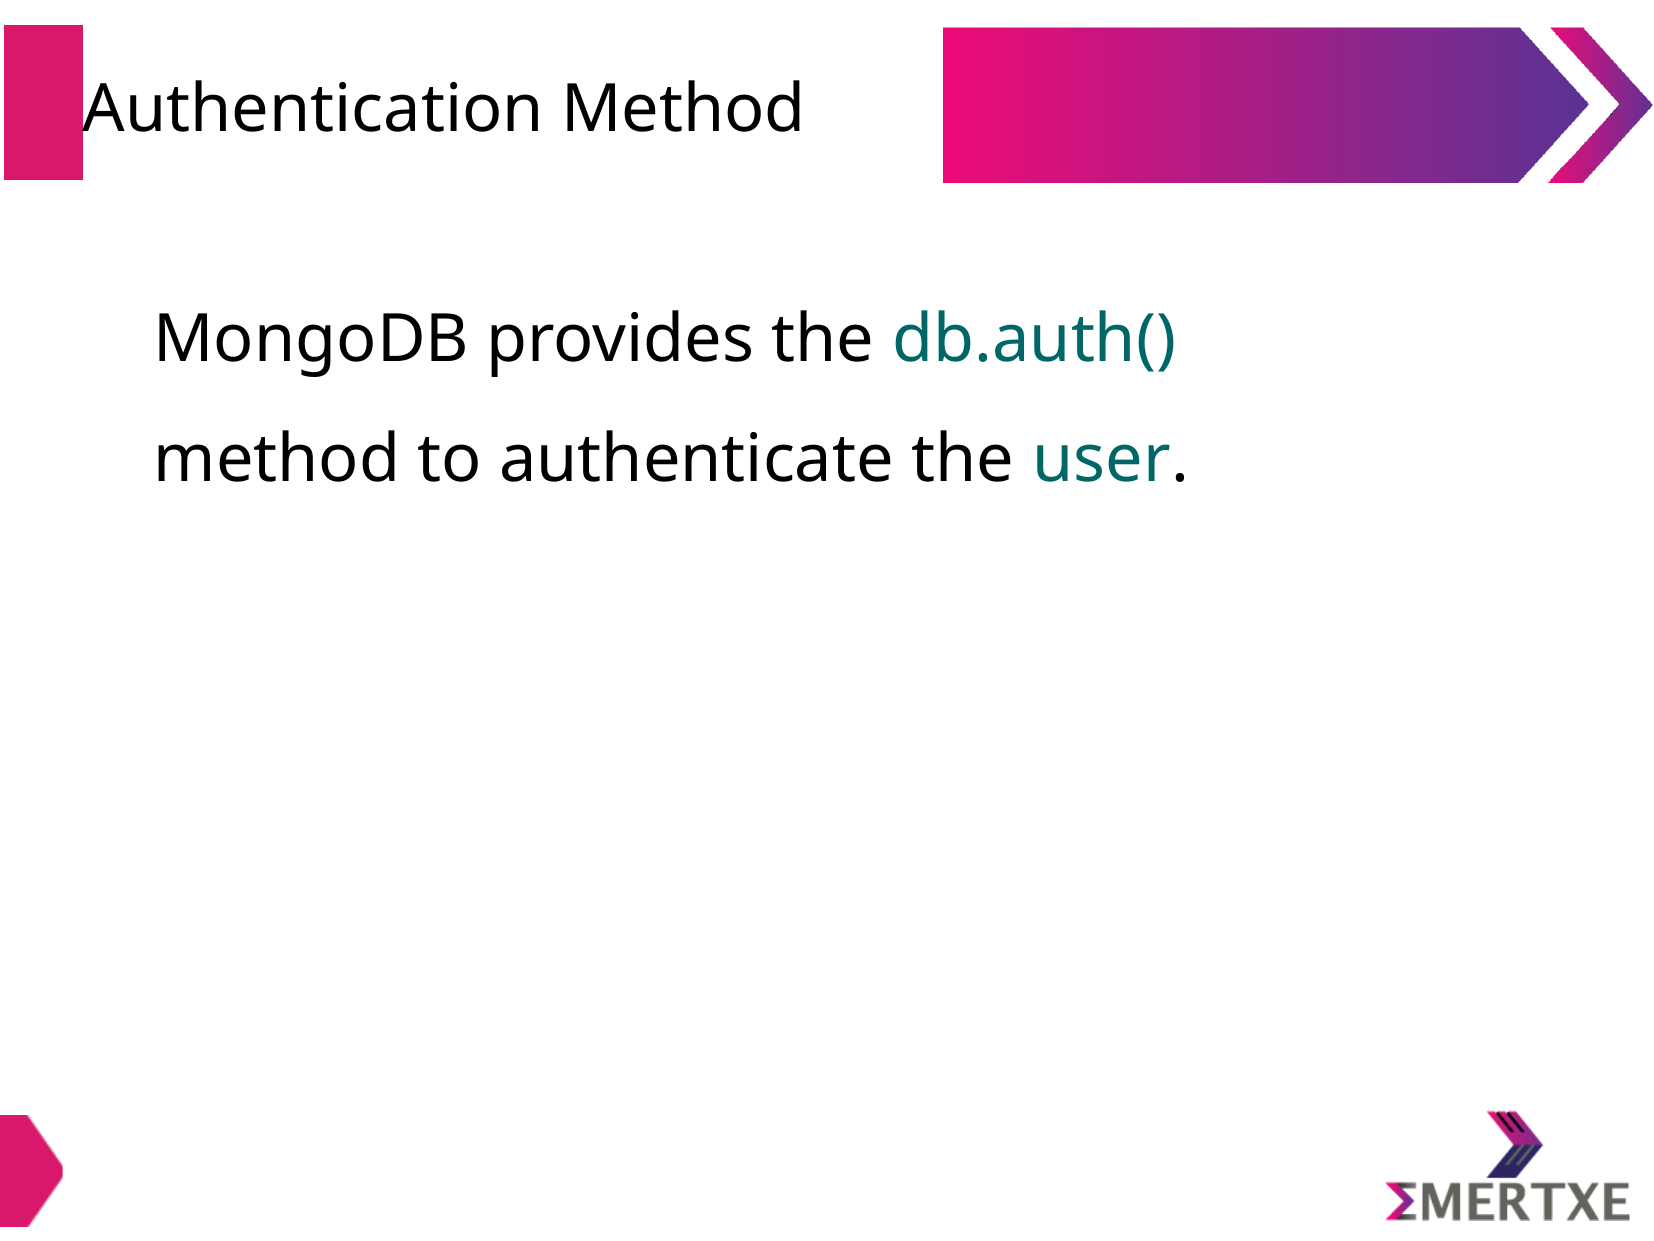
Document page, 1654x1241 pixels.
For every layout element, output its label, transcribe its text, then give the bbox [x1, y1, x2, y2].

picture [1385, 1107, 1631, 1221]
list MongoDB provides the db.auth() method to authenticate the user. [82, 290, 1571, 1010]
title Authentication Method [82, 2, 1571, 210]
picture [1571, 27, 1653, 183]
